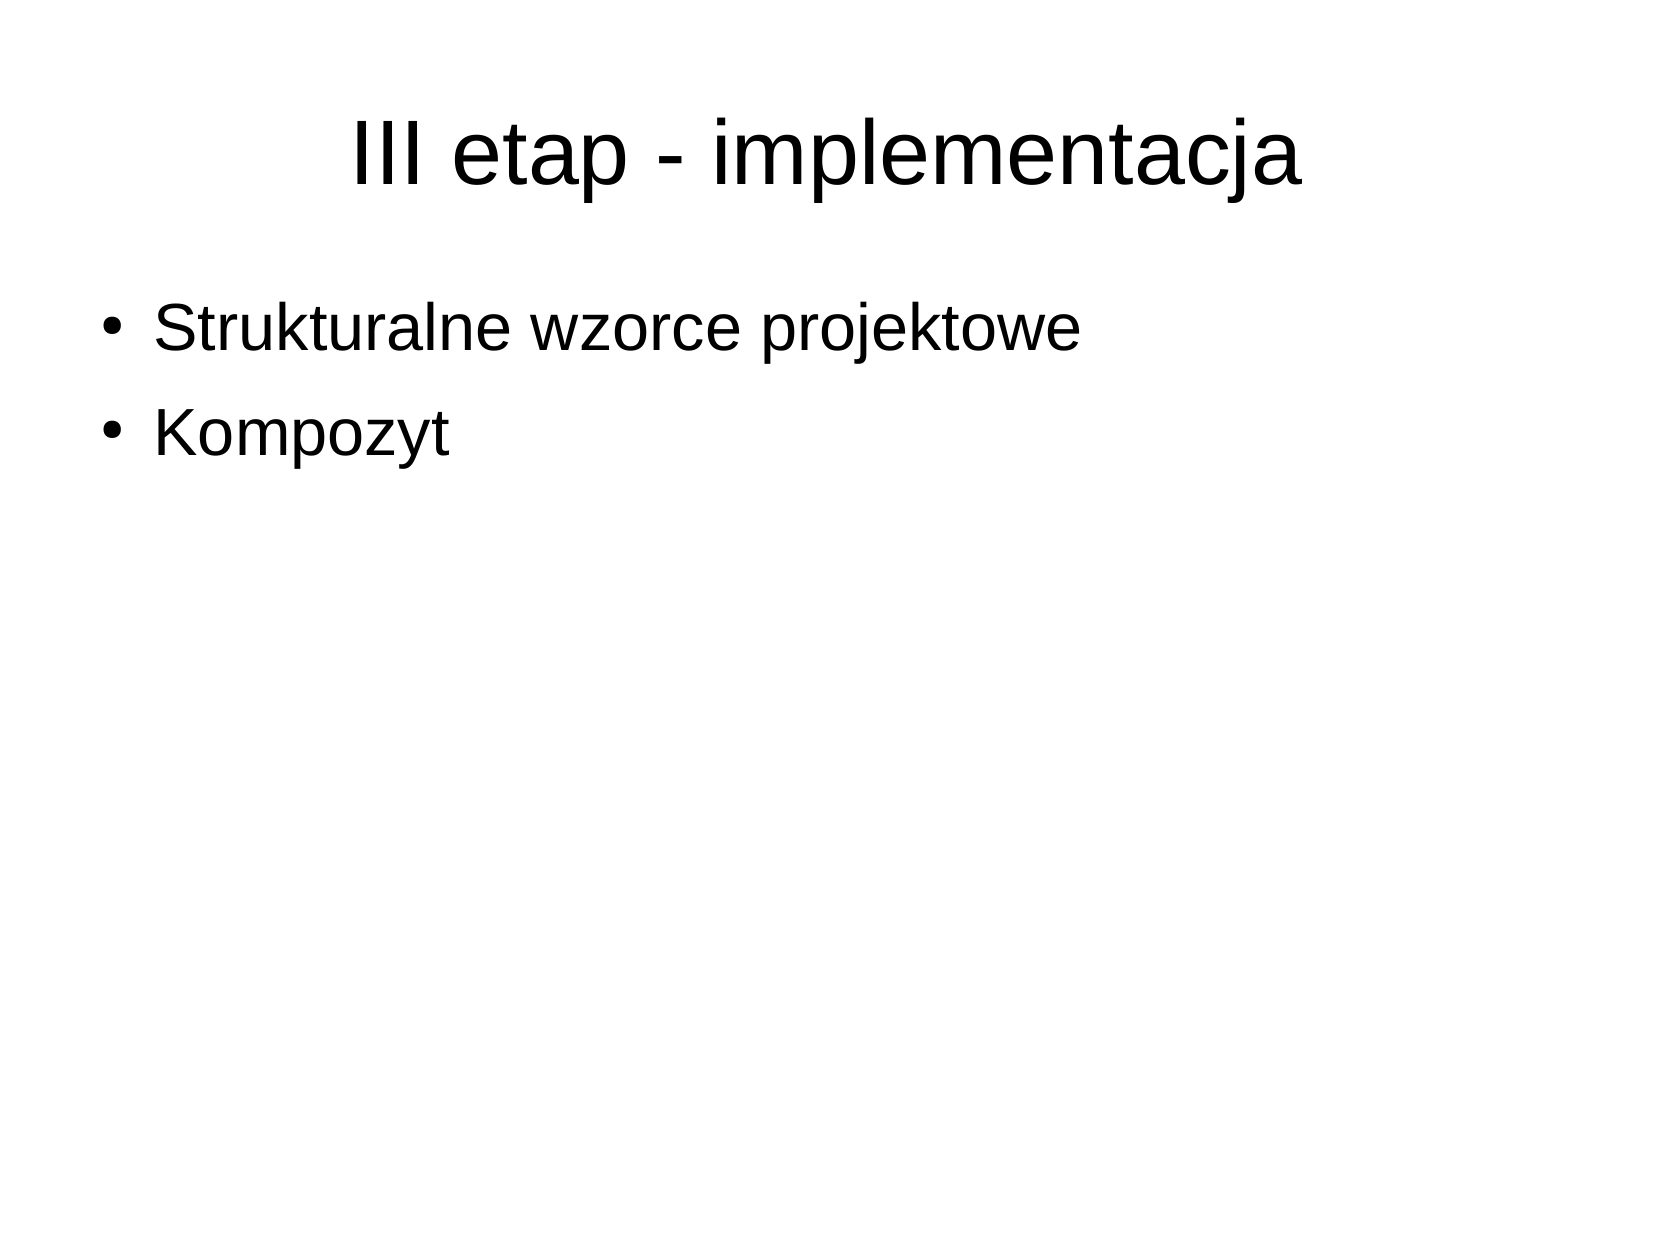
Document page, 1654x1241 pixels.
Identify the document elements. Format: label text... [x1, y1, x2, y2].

list Strukturalne wzorce projektowe Kompozyt [82, 290, 1571, 1109]
title III etap - implementacja [82, 49, 1571, 257]
